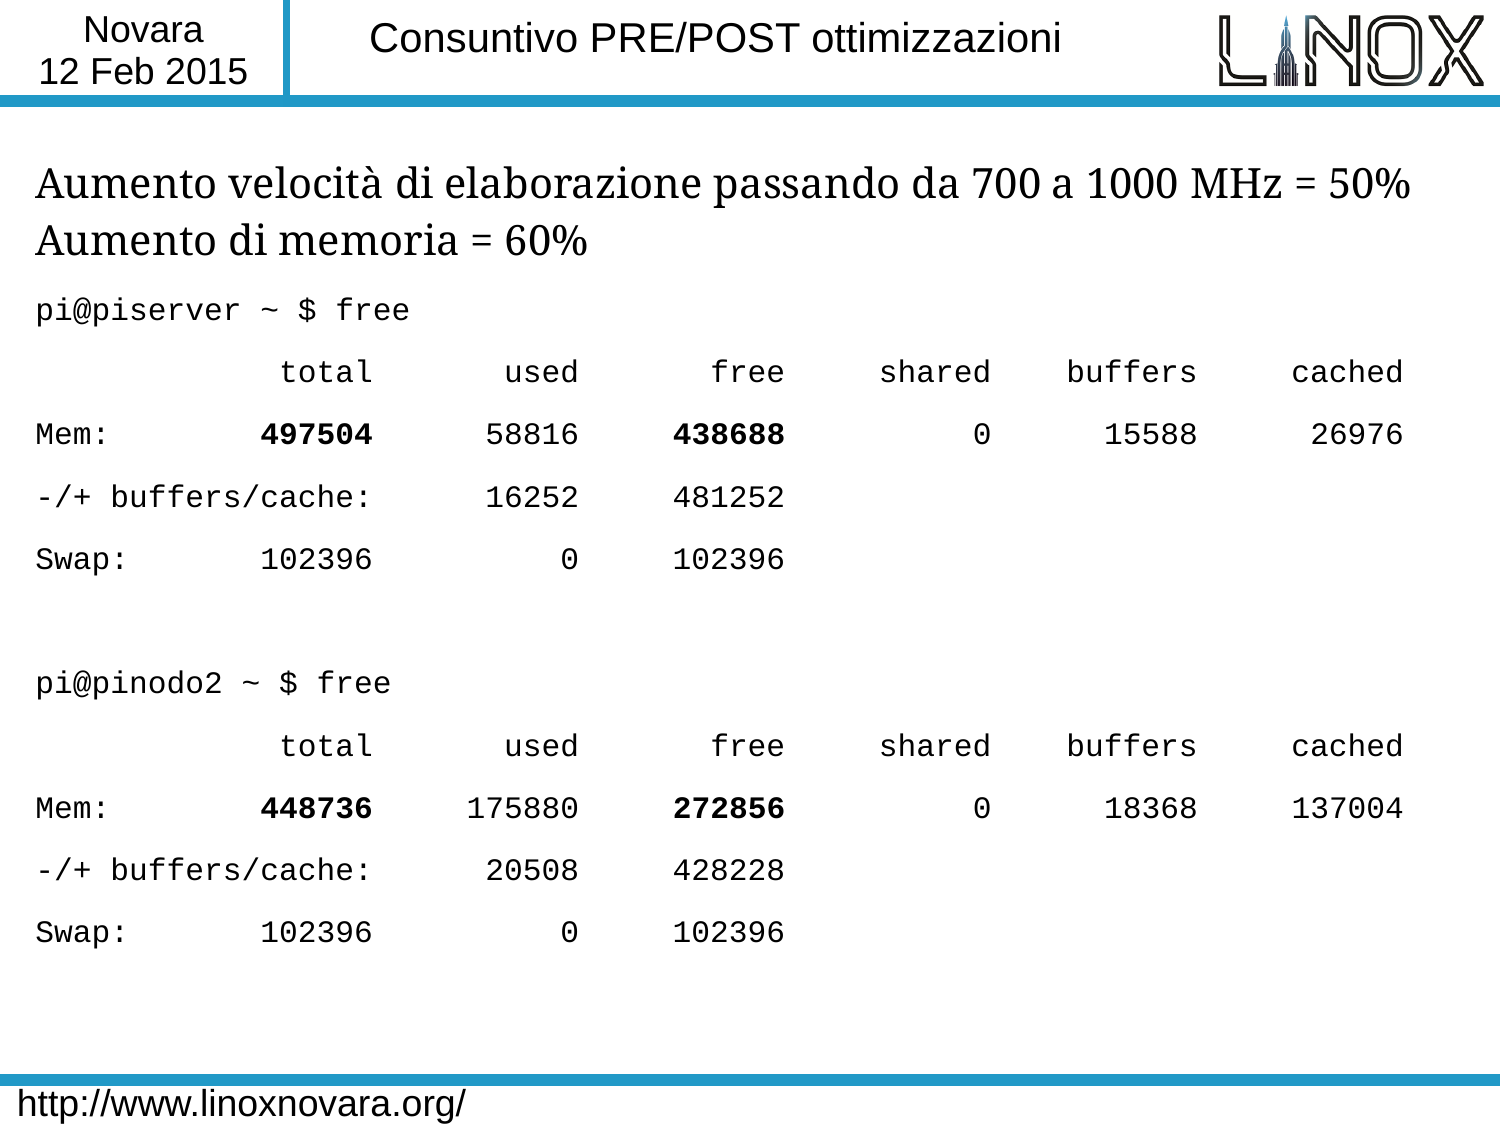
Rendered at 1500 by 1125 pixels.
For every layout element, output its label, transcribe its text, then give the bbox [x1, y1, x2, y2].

picture [0, 1074, 1500, 1086]
text_box Aumento velocità di elaborazione passando da 700 a 1000 MHz = 50% Aumento di memoria = 60% pi@piserver ~ $ free total used free shared buffers cached Mem: 497504 58816 438688 0 15588 26976 -/+ buffers/cache: 16252 481252 Swap: 102396 0 102396 pi@pinodo2 ~ $ free total used free shared buffers cached Mem: 448736 175880 272856 0 18368 137004 -/+ buffers/cache: 20508 428228 Swap: 102396 0 102396 [35, 153, 1465, 993]
picture [0, 0, 1500, 107]
list Consuntivo PRE/POST ottimizzazioni [354, 7, 1380, 83]
